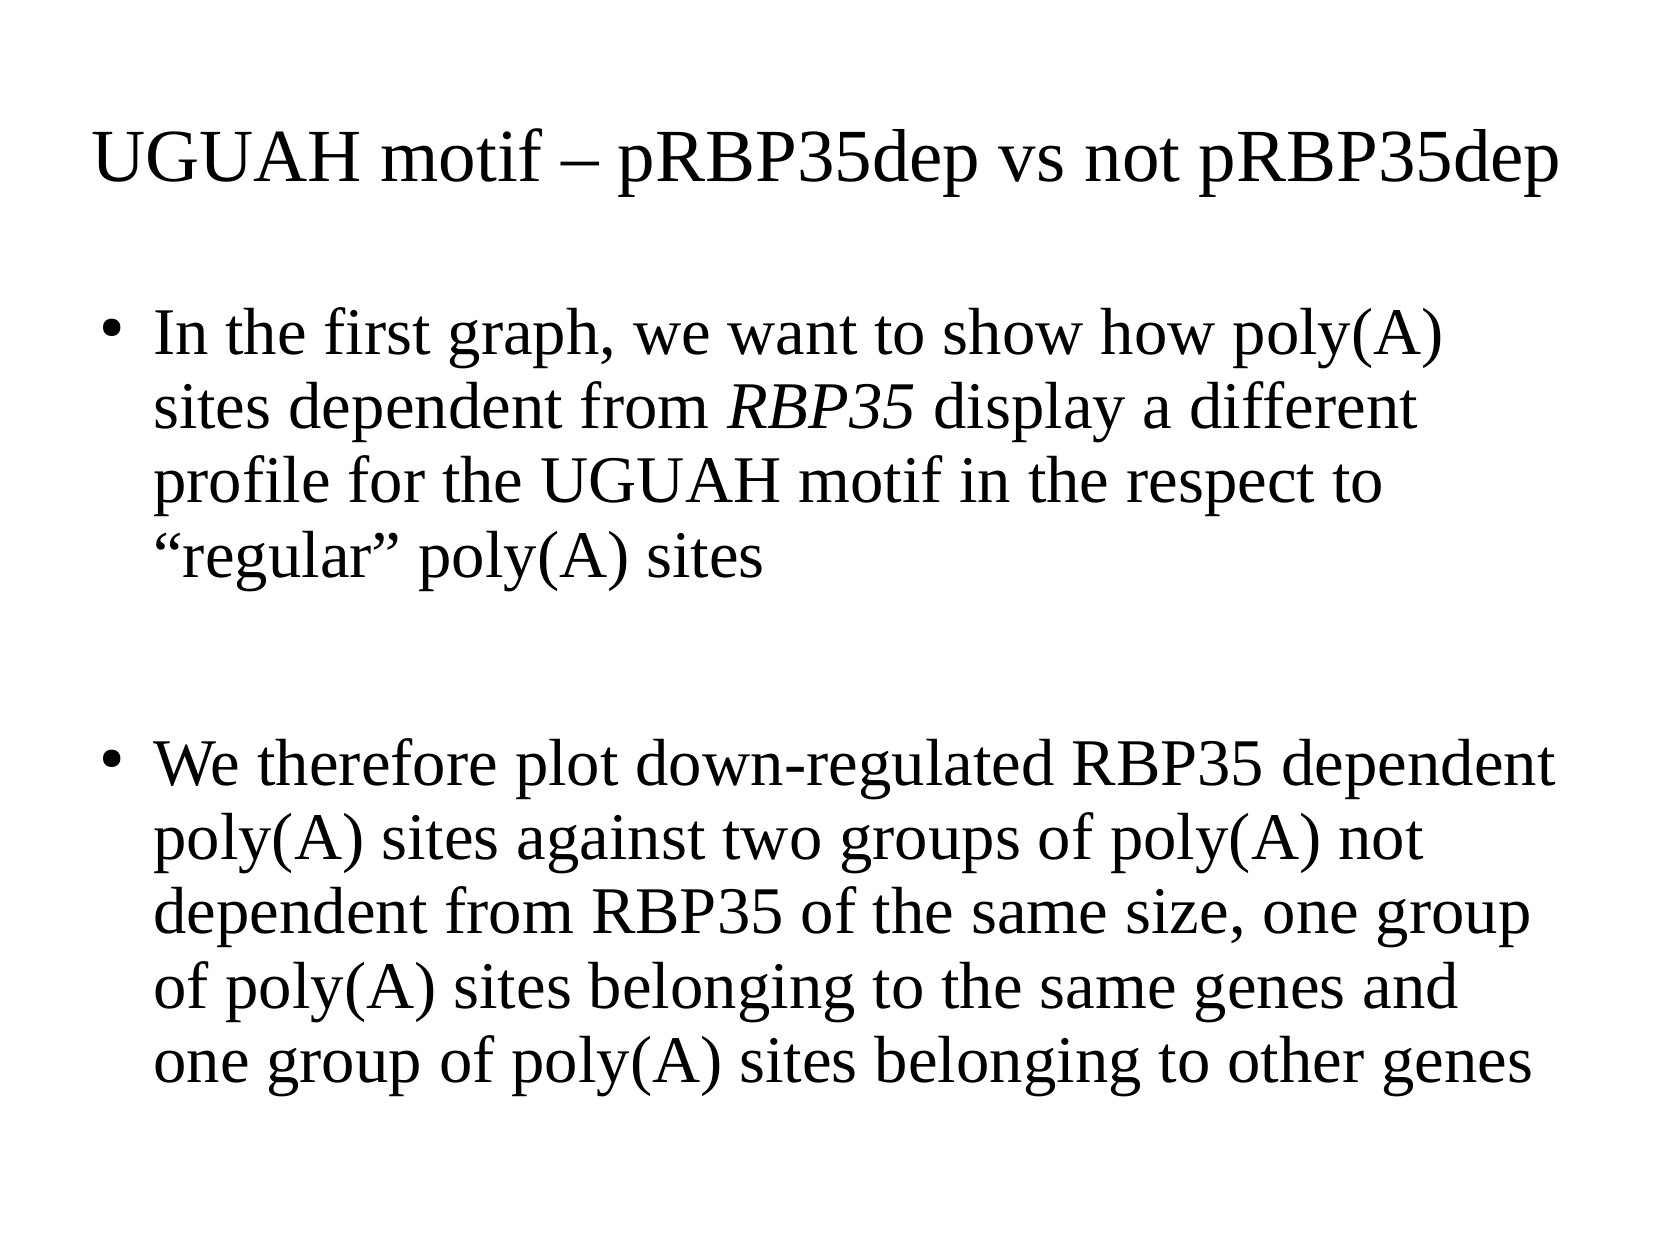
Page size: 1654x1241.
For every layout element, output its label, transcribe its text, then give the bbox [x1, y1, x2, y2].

list In the first graph, we want to show how poly(A) sites dependent from RBP35 display a different profile for the UGUAH motif in the respect to “regular” poly(A) sites We therefore plot down-regulated RBP35 dependent poly(A) sites against two groups of poly(A) not dependent from RBP35 of the same size, one group of poly(A) sites belonging to the same genes and one group of poly(A) sites belonging to other genes [82, 290, 1571, 1098]
title UGUAH motif – pRBP35dep vs not pRBP35dep [82, 49, 1571, 257]
